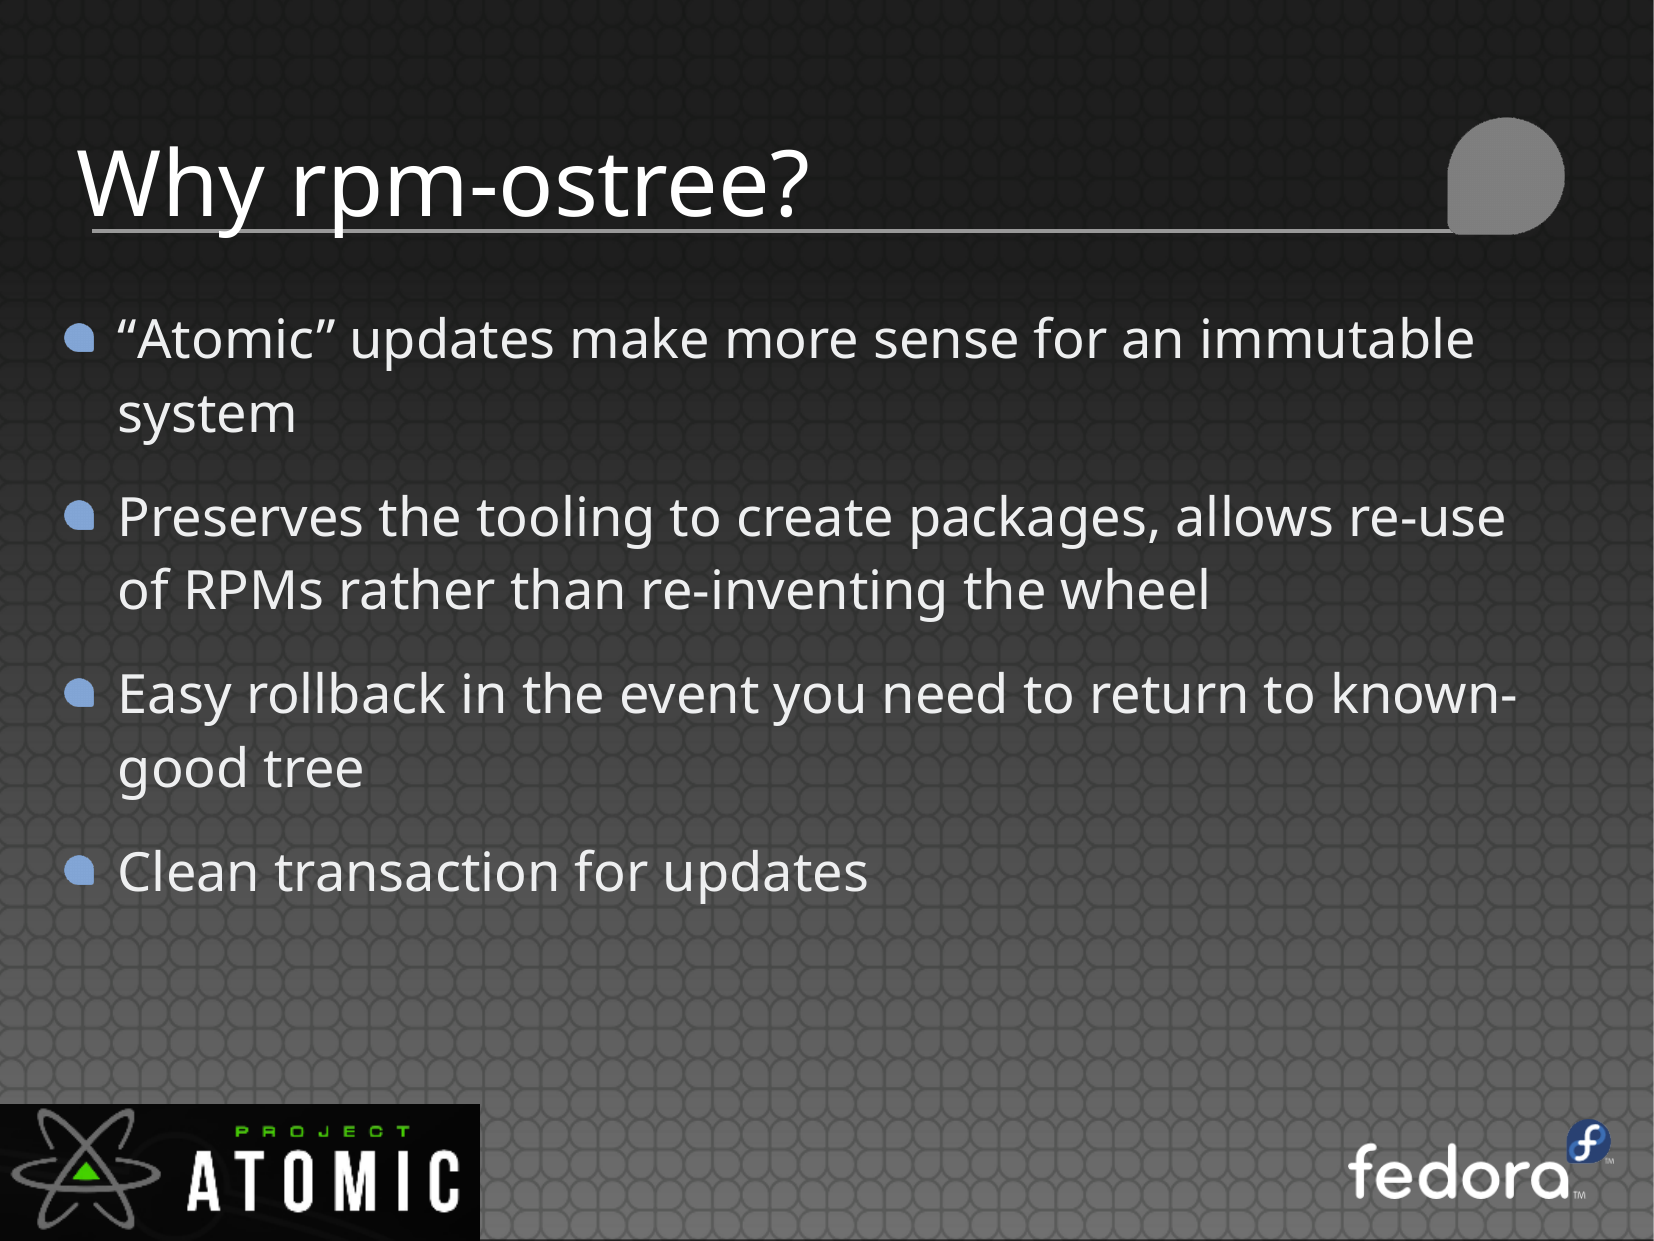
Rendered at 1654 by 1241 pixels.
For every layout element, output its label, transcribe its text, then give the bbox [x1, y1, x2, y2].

list “Atomic” updates make more sense for an immutable system Preserves the tooling to create packages, allows re-use of RPMs rather than re-inventing the wheel Easy rollback in the event you need to return to known-good tree Clean transaction for updates [46, 300, 1536, 1105]
picture [0, 0, 1654, 1241]
title Why rpm-ostree? [76, 112, 1566, 249]
